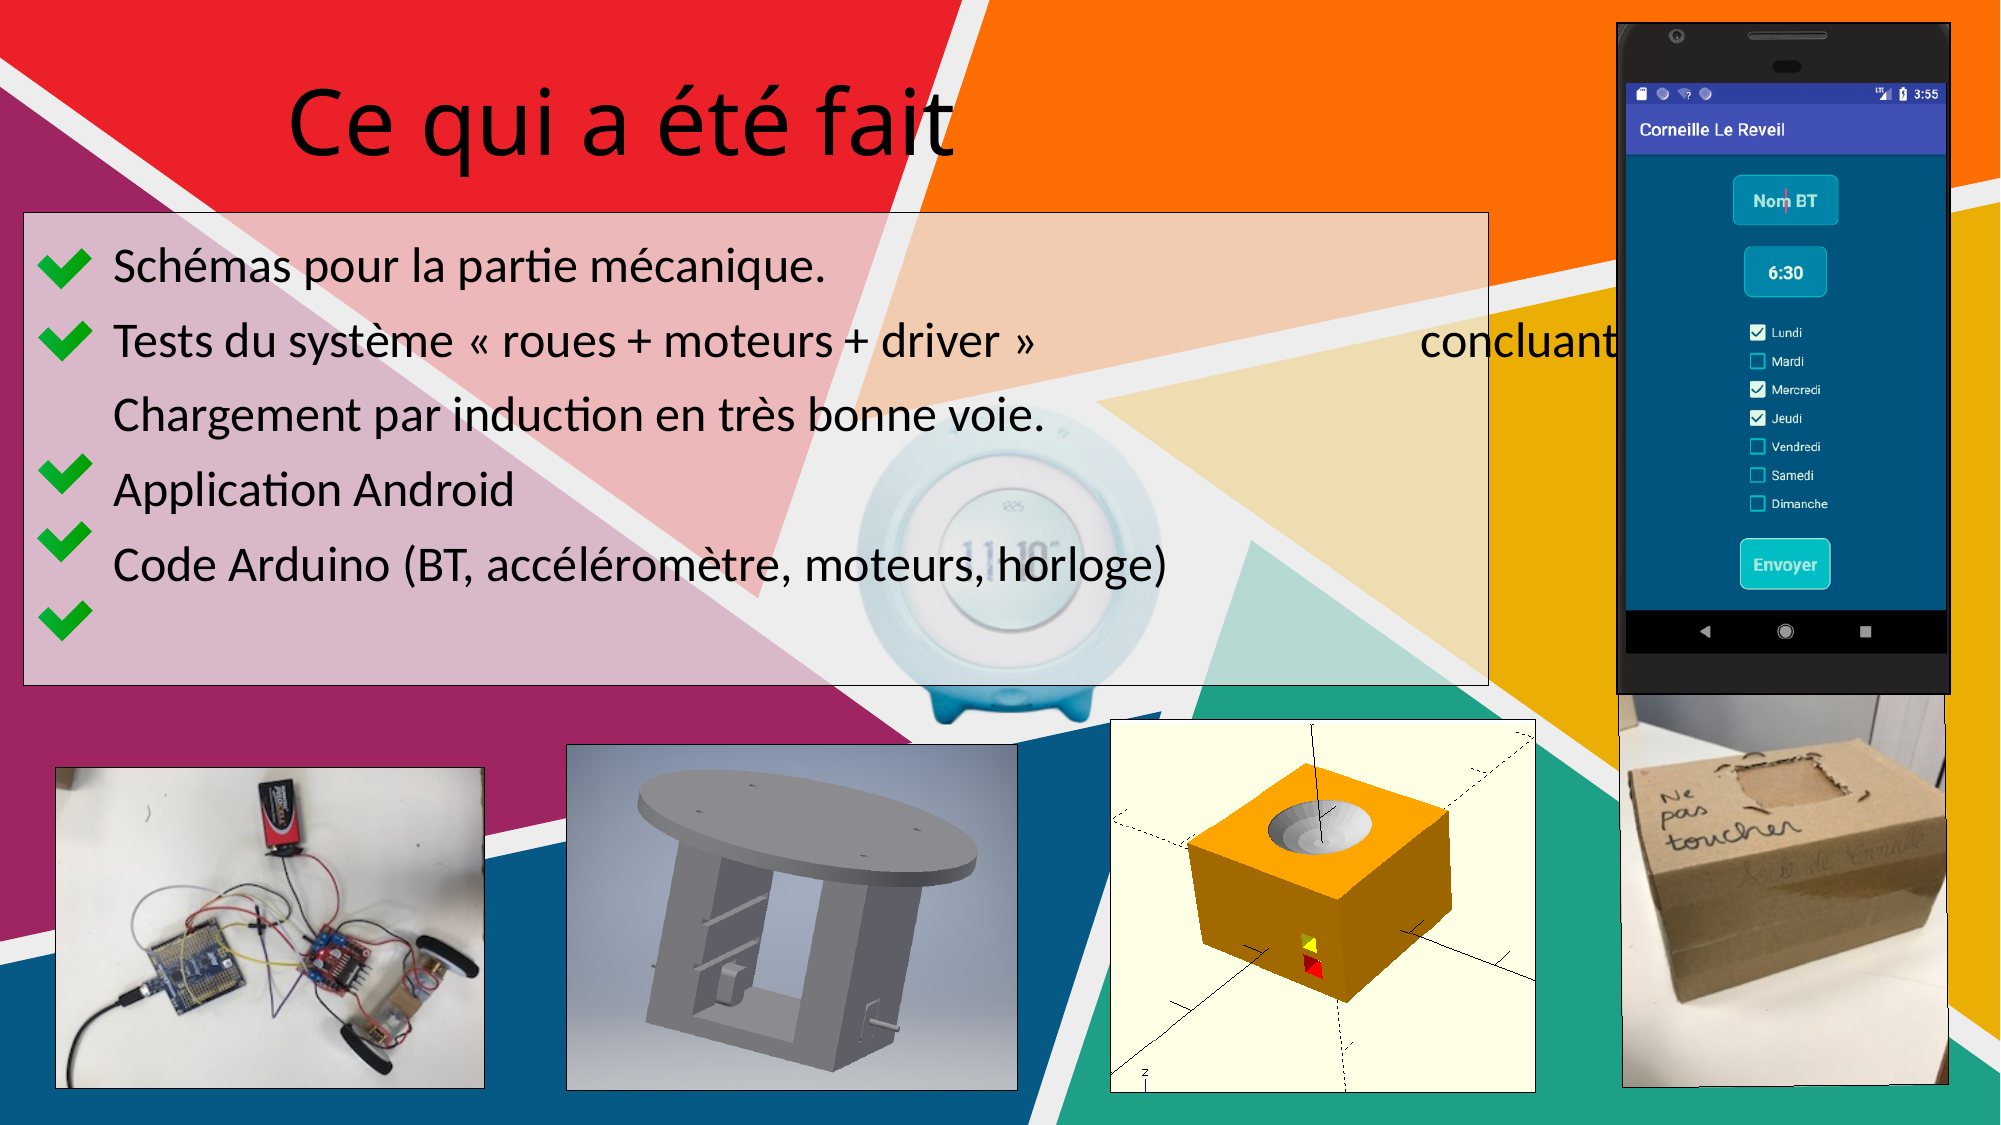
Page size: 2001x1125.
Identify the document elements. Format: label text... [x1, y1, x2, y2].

picture [36, 451, 95, 497]
picture [35, 519, 94, 565]
text_box Schémas pour la partie mécanique. Tests du système « roues + moteurs + driver » concluant. Chargement par induction en très bonne voie. Application Android Code Arduino (BT, accéléromètre, moteurs, horloge) [70, 231, 1616, 600]
picture [1618, 695, 1949, 1088]
picture [1618, 23, 1949, 694]
title Ce qui a été fait [271, 23, 1182, 228]
picture [55, 767, 485, 1089]
text_box [23, 212, 1489, 686]
picture [566, 686, 1536, 1093]
picture [36, 598, 95, 644]
picture [36, 318, 95, 364]
picture [35, 246, 94, 291]
